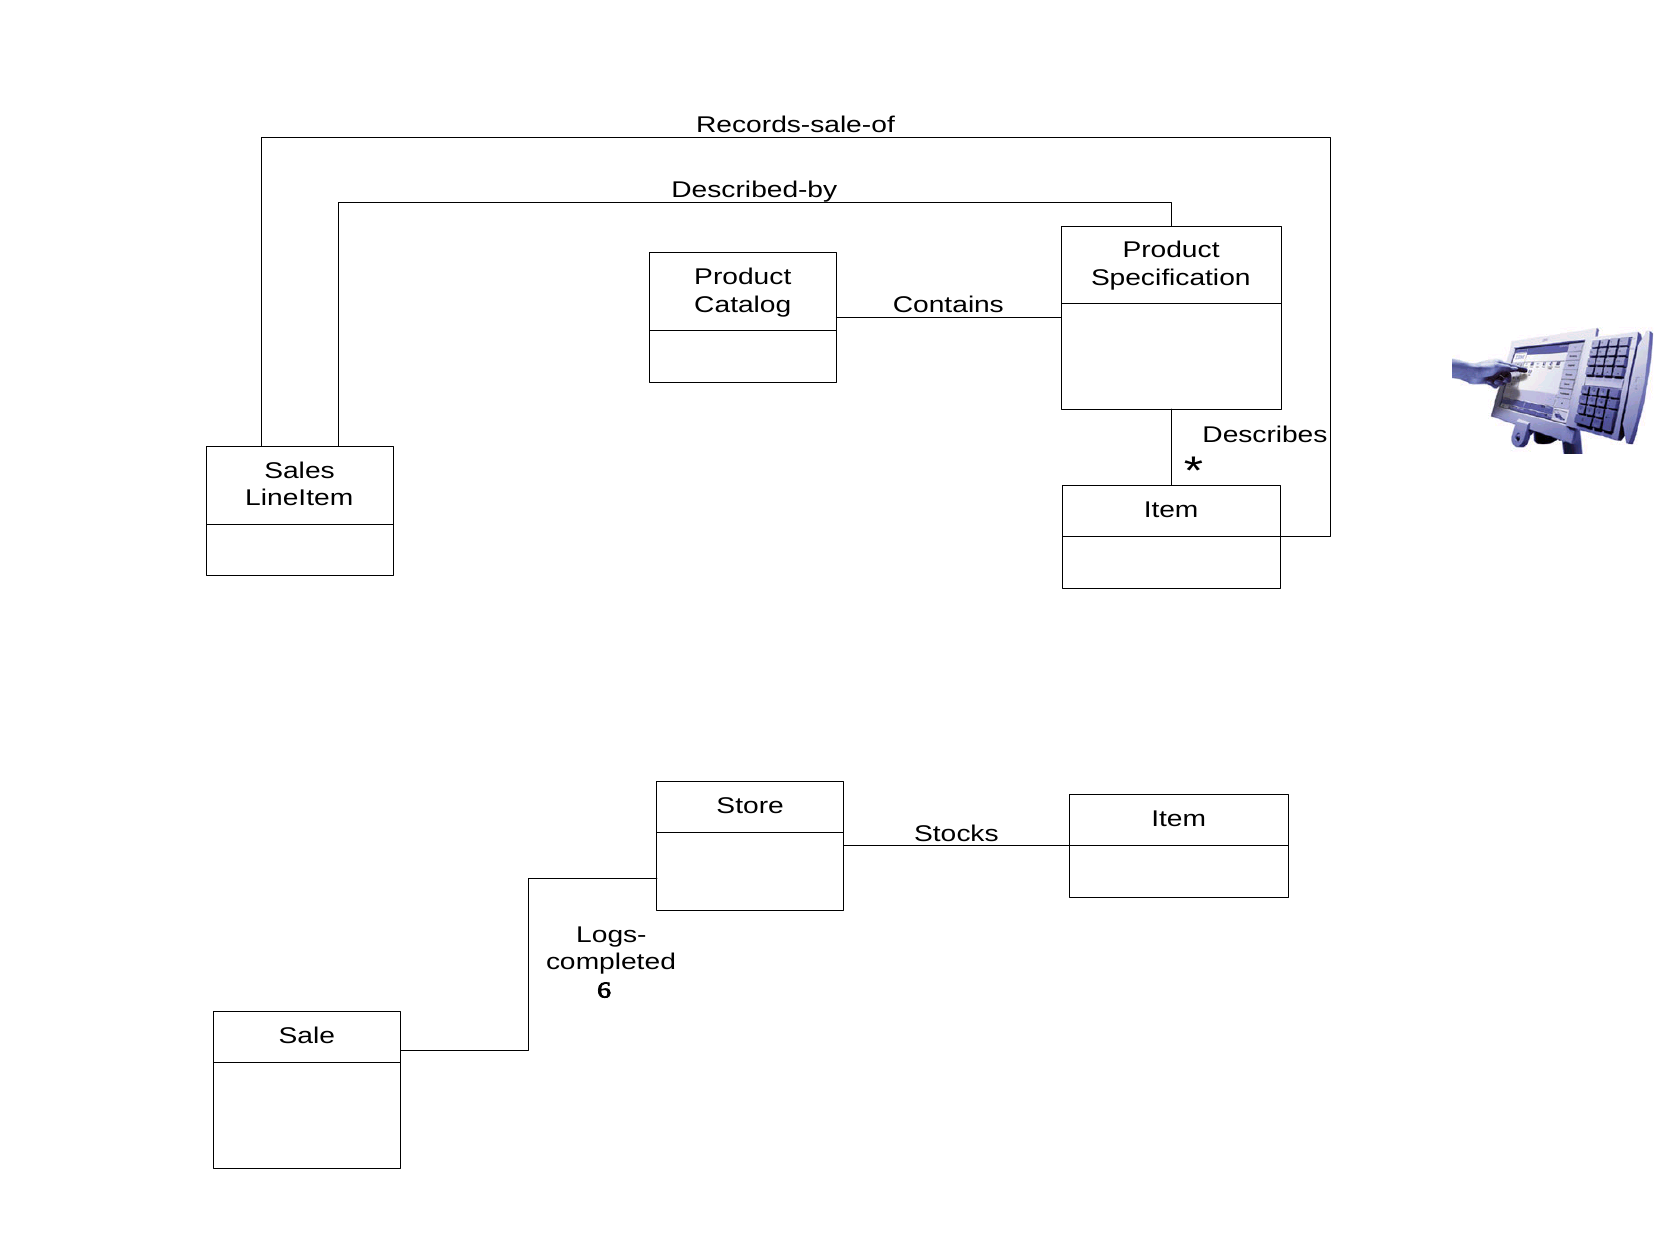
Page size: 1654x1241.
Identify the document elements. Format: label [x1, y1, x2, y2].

picture [1451, 326, 1654, 455]
picture [201, 105, 1336, 1241]
